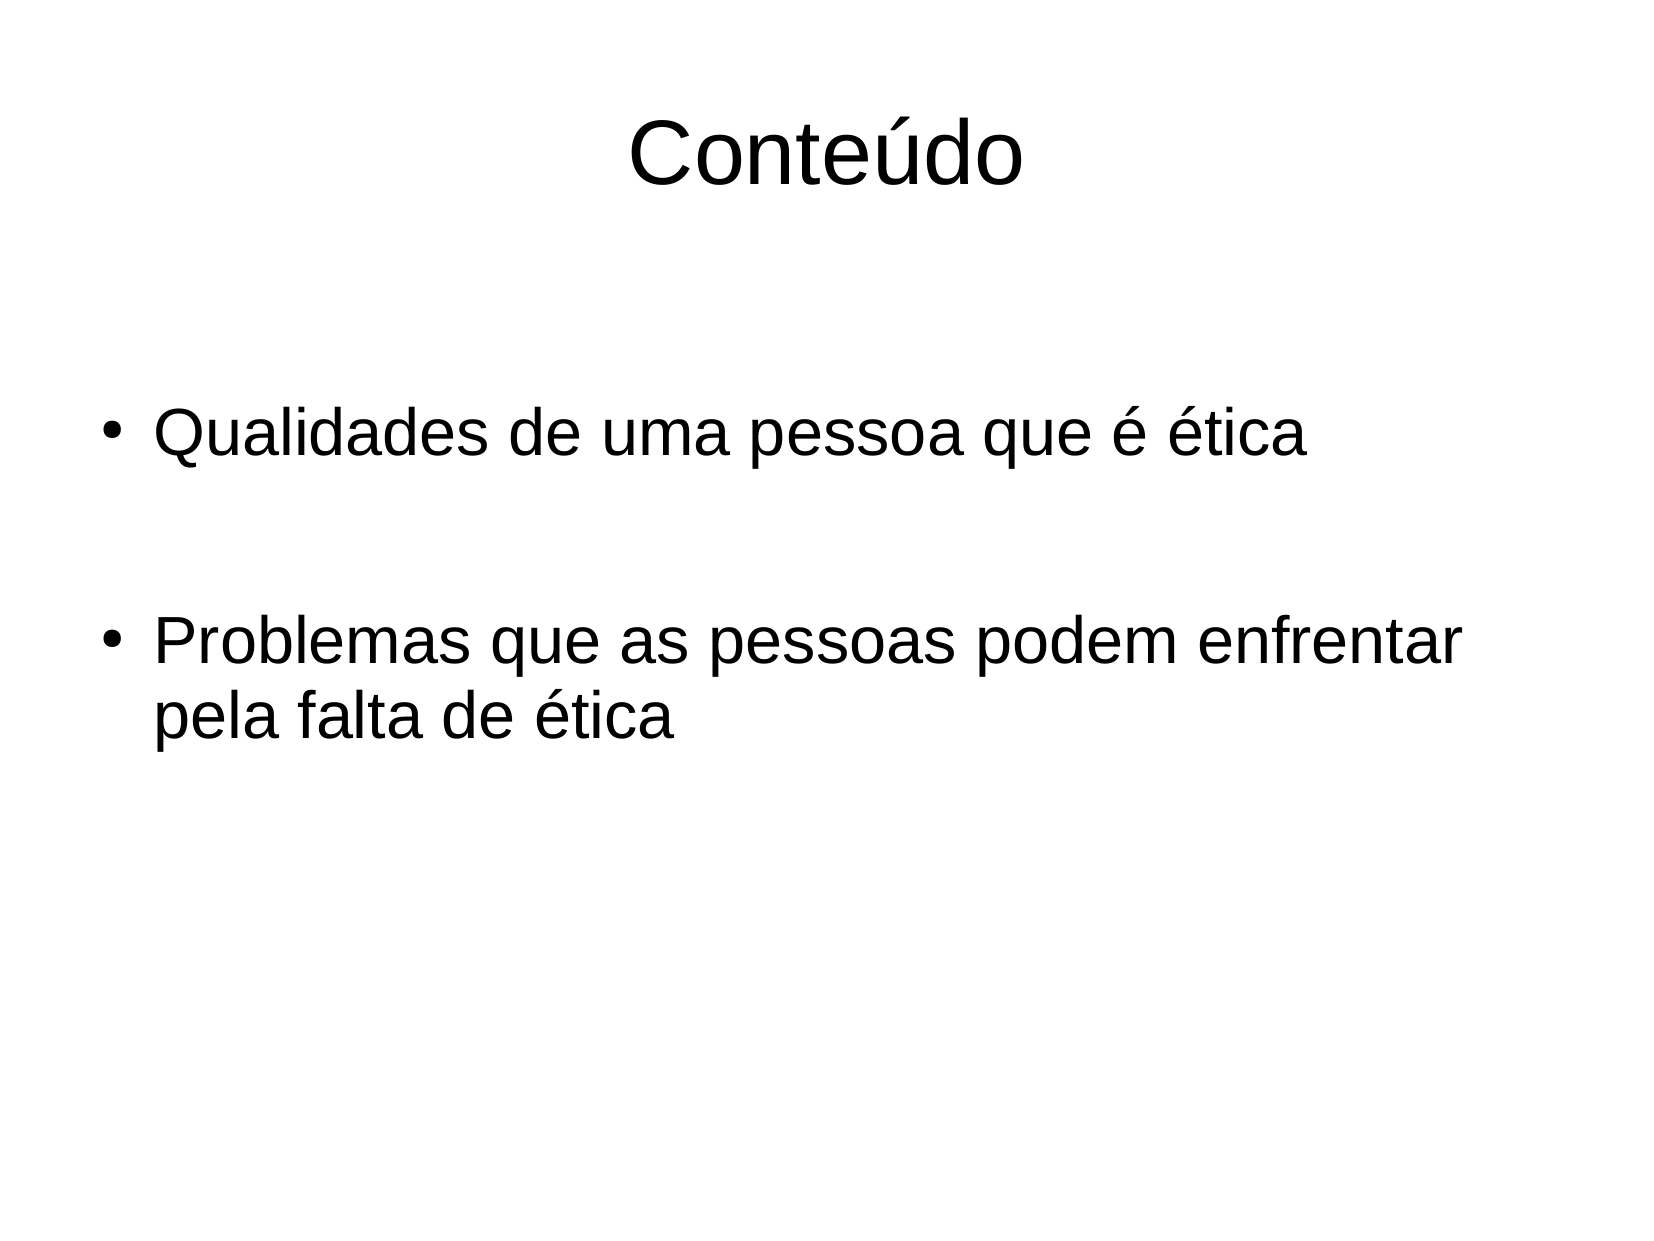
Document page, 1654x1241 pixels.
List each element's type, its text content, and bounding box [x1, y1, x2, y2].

title Conteúdo [82, 49, 1571, 257]
list Qualidades de uma pessoa que é ética Problemas que as pessoas podem enfrentar pela falta de ética [82, 290, 1571, 1010]
